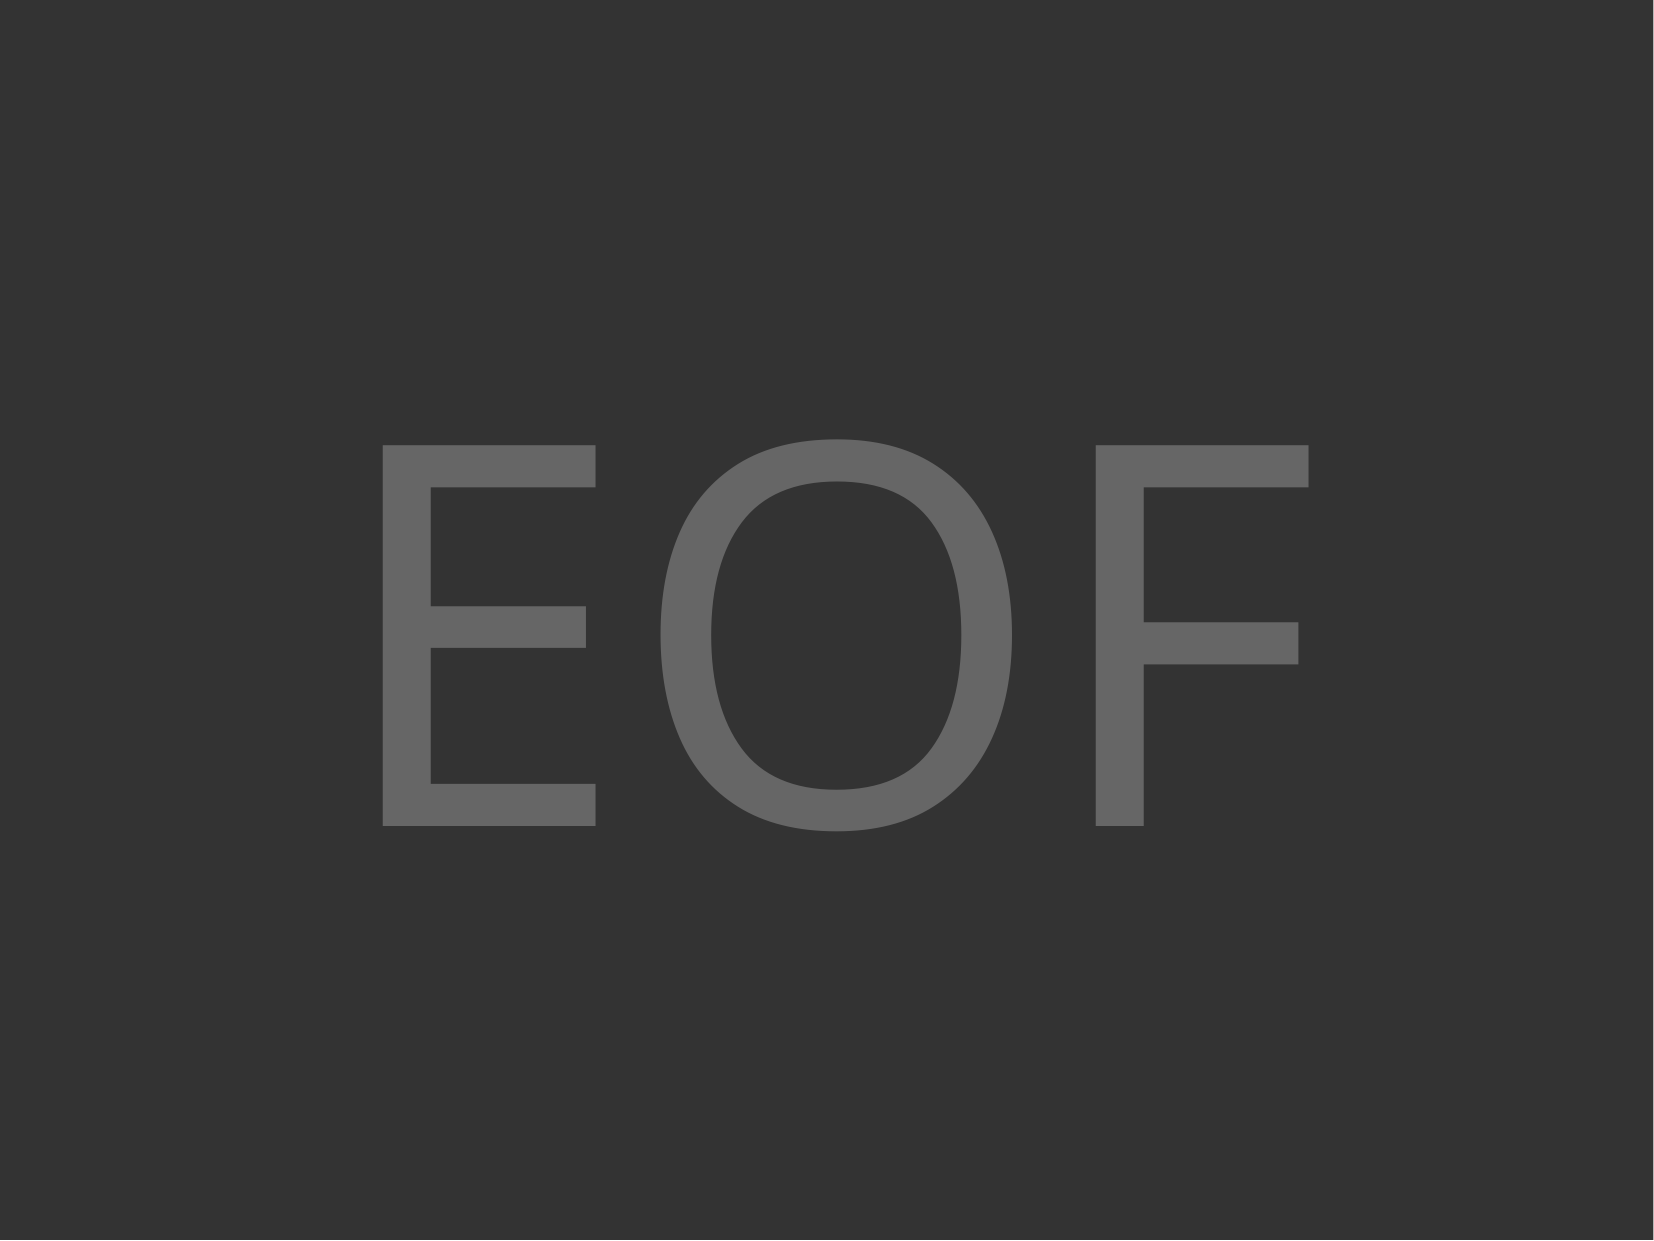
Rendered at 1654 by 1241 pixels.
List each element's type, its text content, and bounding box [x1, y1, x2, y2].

subtitle EOF [23, 23, 1630, 1217]
